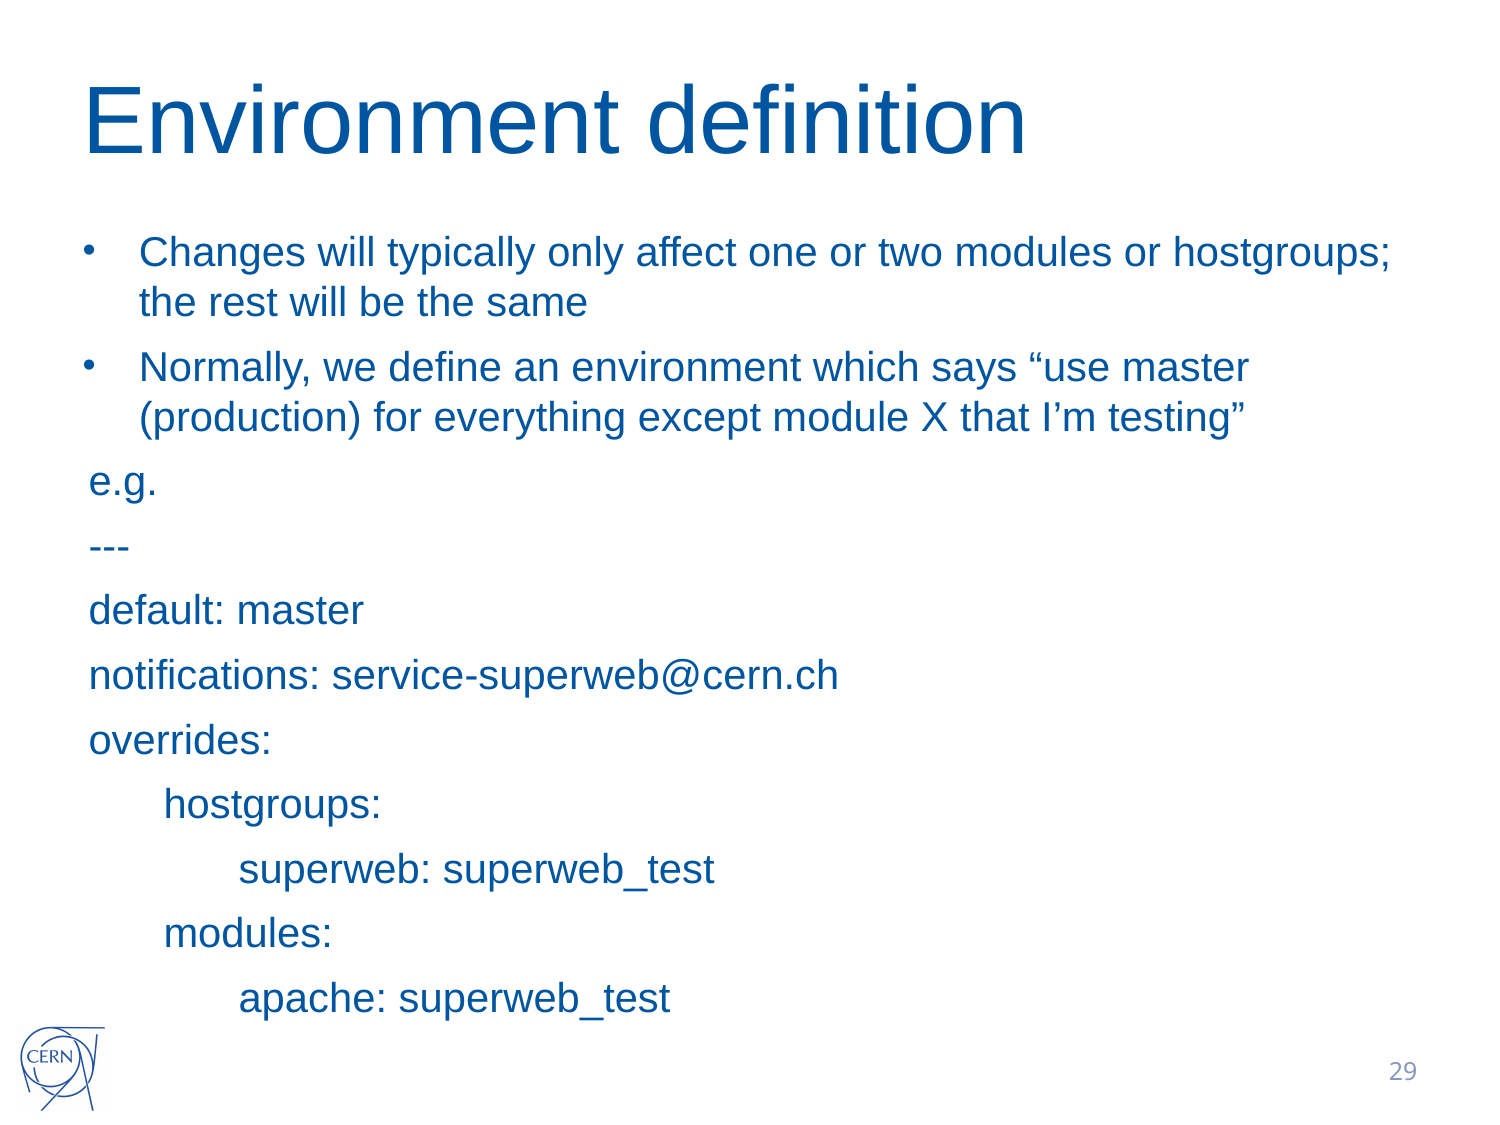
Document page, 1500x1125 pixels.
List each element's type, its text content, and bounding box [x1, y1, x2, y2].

slide_number <number> [1342, 1051, 1425, 1095]
title Environment definition [75, 13, 1425, 217]
list Changes will typically only affect one or two modules or hostgroups; the rest will be the same Normally, we define an environment which says “use master (production) for everything except module X that I’m testing” e.g. --- default: master notifications: service-superweb@cern.ch overrides: hostgroups: superweb: superweb_test modules: apache: superweb_test [75, 217, 1425, 1125]
picture [18, 1025, 75, 1112]
